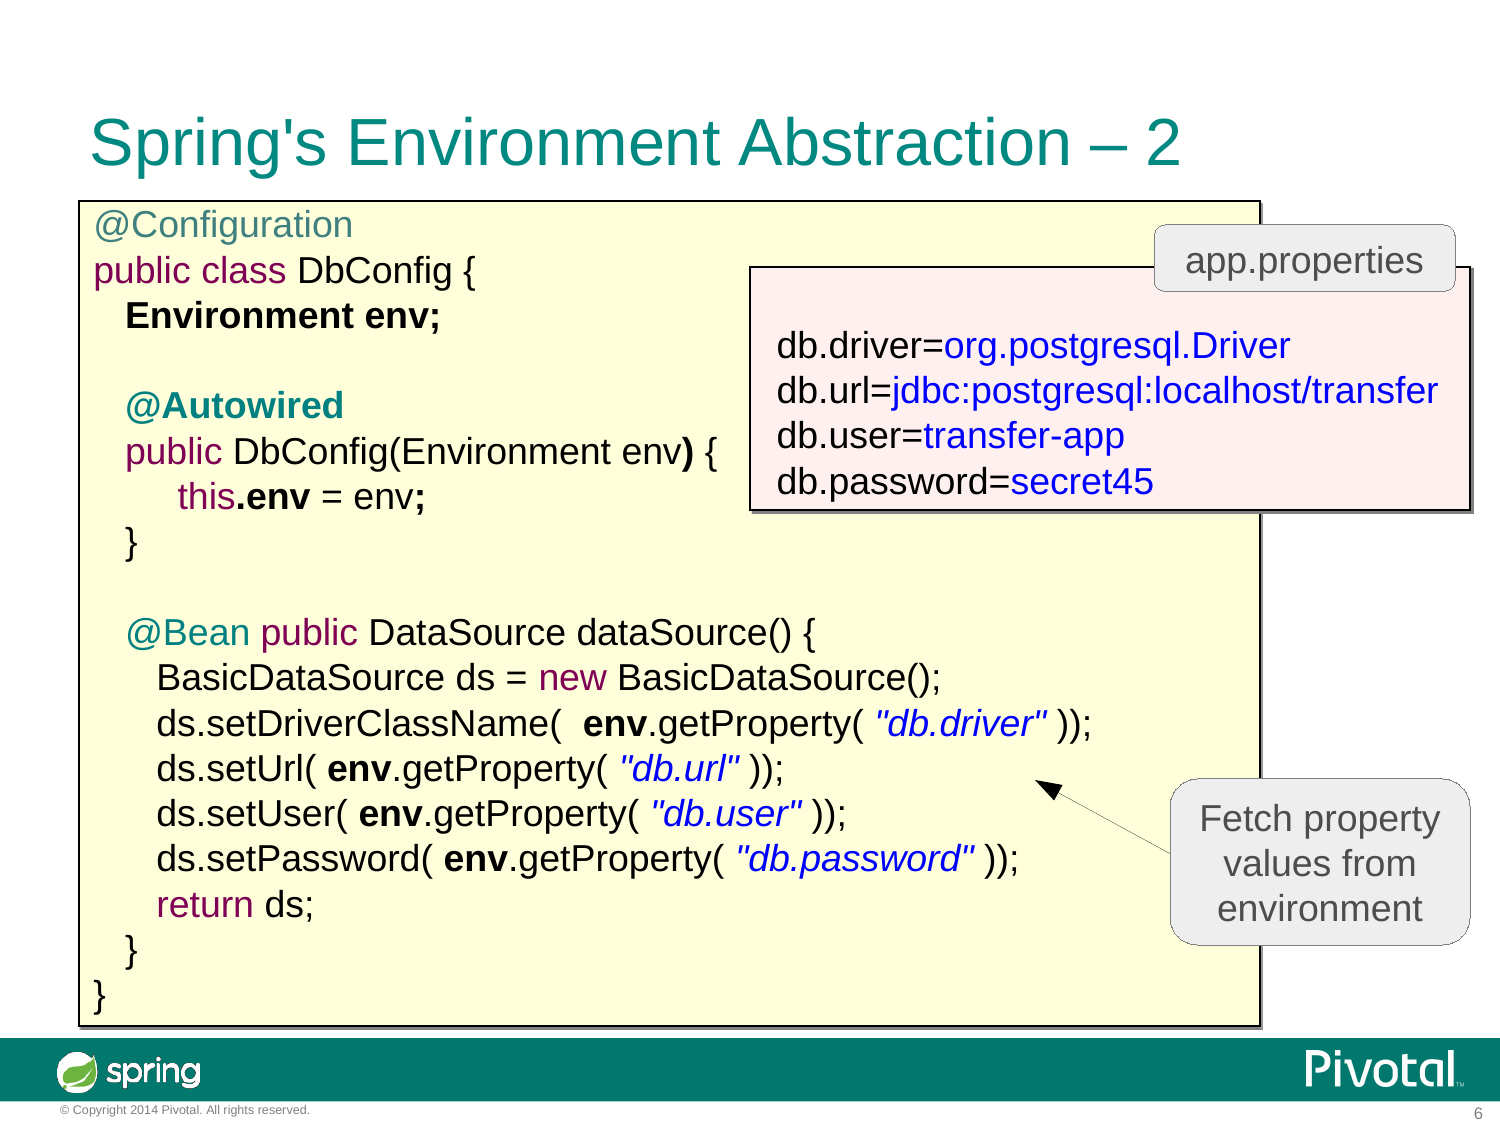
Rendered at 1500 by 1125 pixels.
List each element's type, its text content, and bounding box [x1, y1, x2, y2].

text_box app.properties [1154, 224, 1456, 292]
title Spring's Environment Abstraction – 2 [75, 45, 1426, 233]
text_box Fetch property values from environment [1170, 778, 1471, 946]
text_box db.driver=org.postgresql.Driver db.url=jdbc:postgresql:localhost/transfer db.user=transfer-app db.password=secret45 [750, 266, 1471, 511]
text_box @Configuration public class DbConfig { Environment env; @Autowired public DbConfig(Environment env) { this.env = env; } @Bean public DataSource dataSource() { BasicDataSource ds = new BasicDataSource(); ds.setDriverClassName( env.getProperty( "db.driver" )); ds.setUrl( env.getProperty( "db.url" )); ds.setUser( env.getProperty( "db.user" )); ds.setPassword( env.getProperty( "db.password" )); return ds; } } [78, 201, 1260, 1027]
picture [32, 1041, 210, 1103]
picture [1306, 1050, 1464, 1087]
